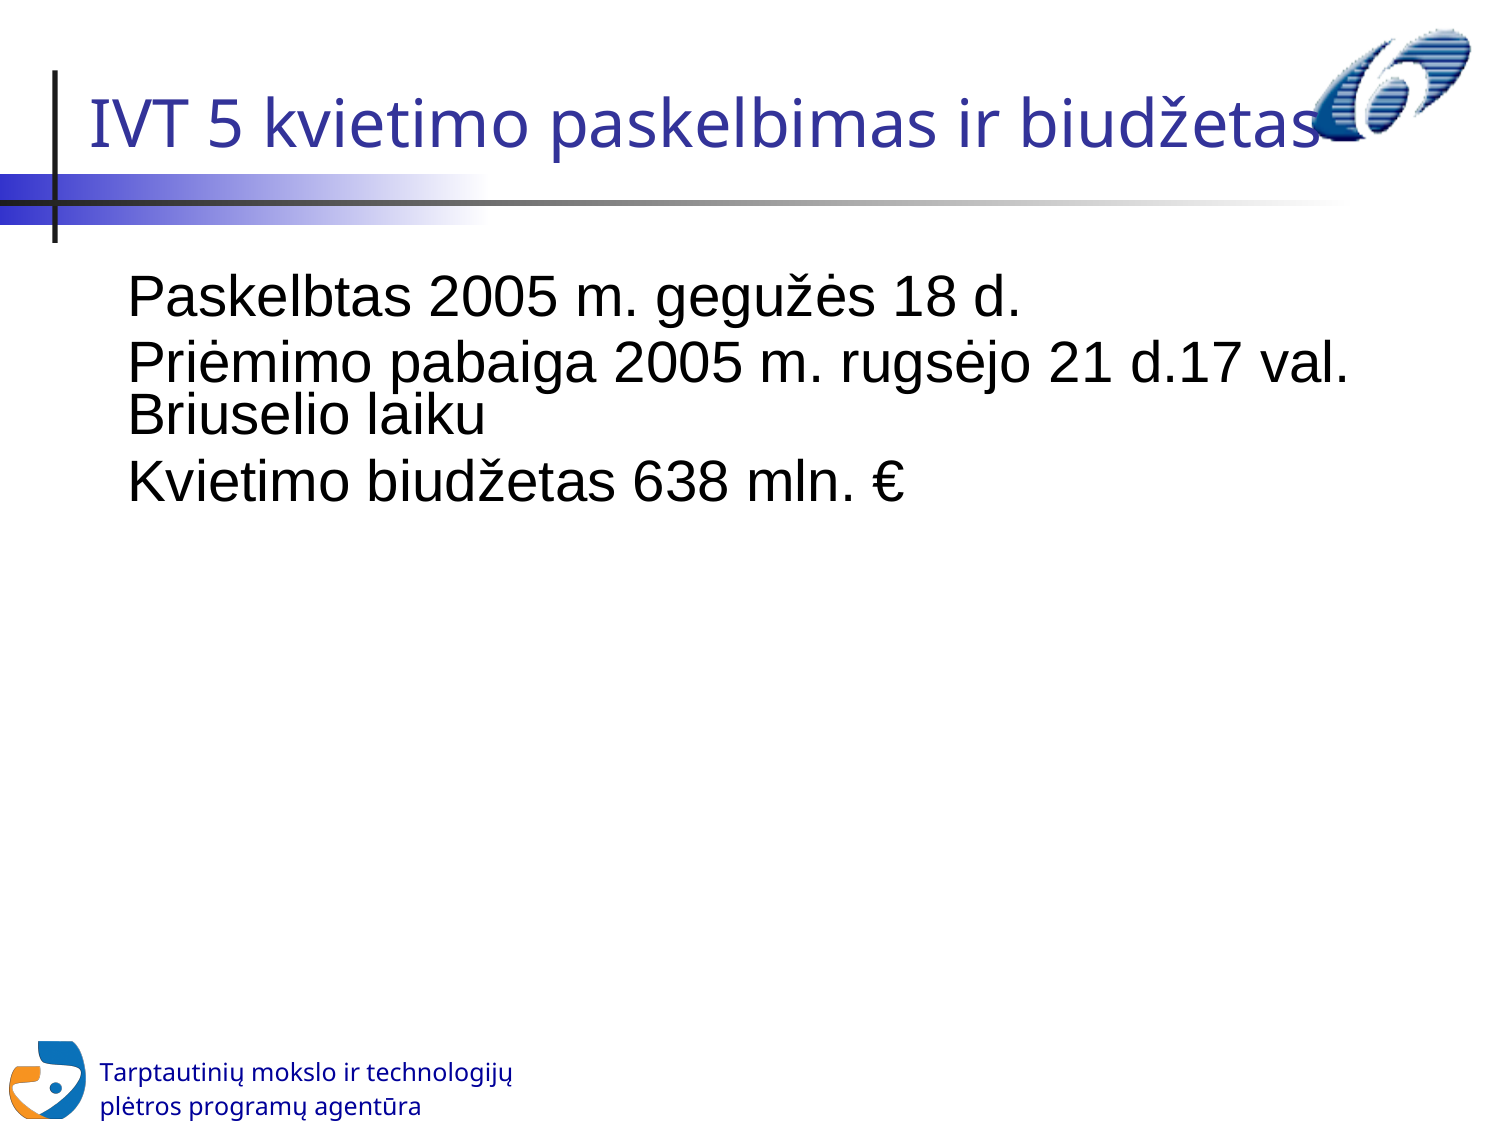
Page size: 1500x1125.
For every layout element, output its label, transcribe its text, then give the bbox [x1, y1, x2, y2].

title IVT 5 kvietimo paskelbimas ir biudžetas [75, 37, 1466, 175]
list Paskelbtas 2005 m. gegužės 18 d. Priėmimo pabaiga 2005 m. rugsėjo 21 d.17 val. Briuselio laiku Kvietimo biudžetas 638 mln. € [112, 267, 1449, 551]
picture [1305, 22, 1477, 152]
picture [9, 1041, 86, 1119]
